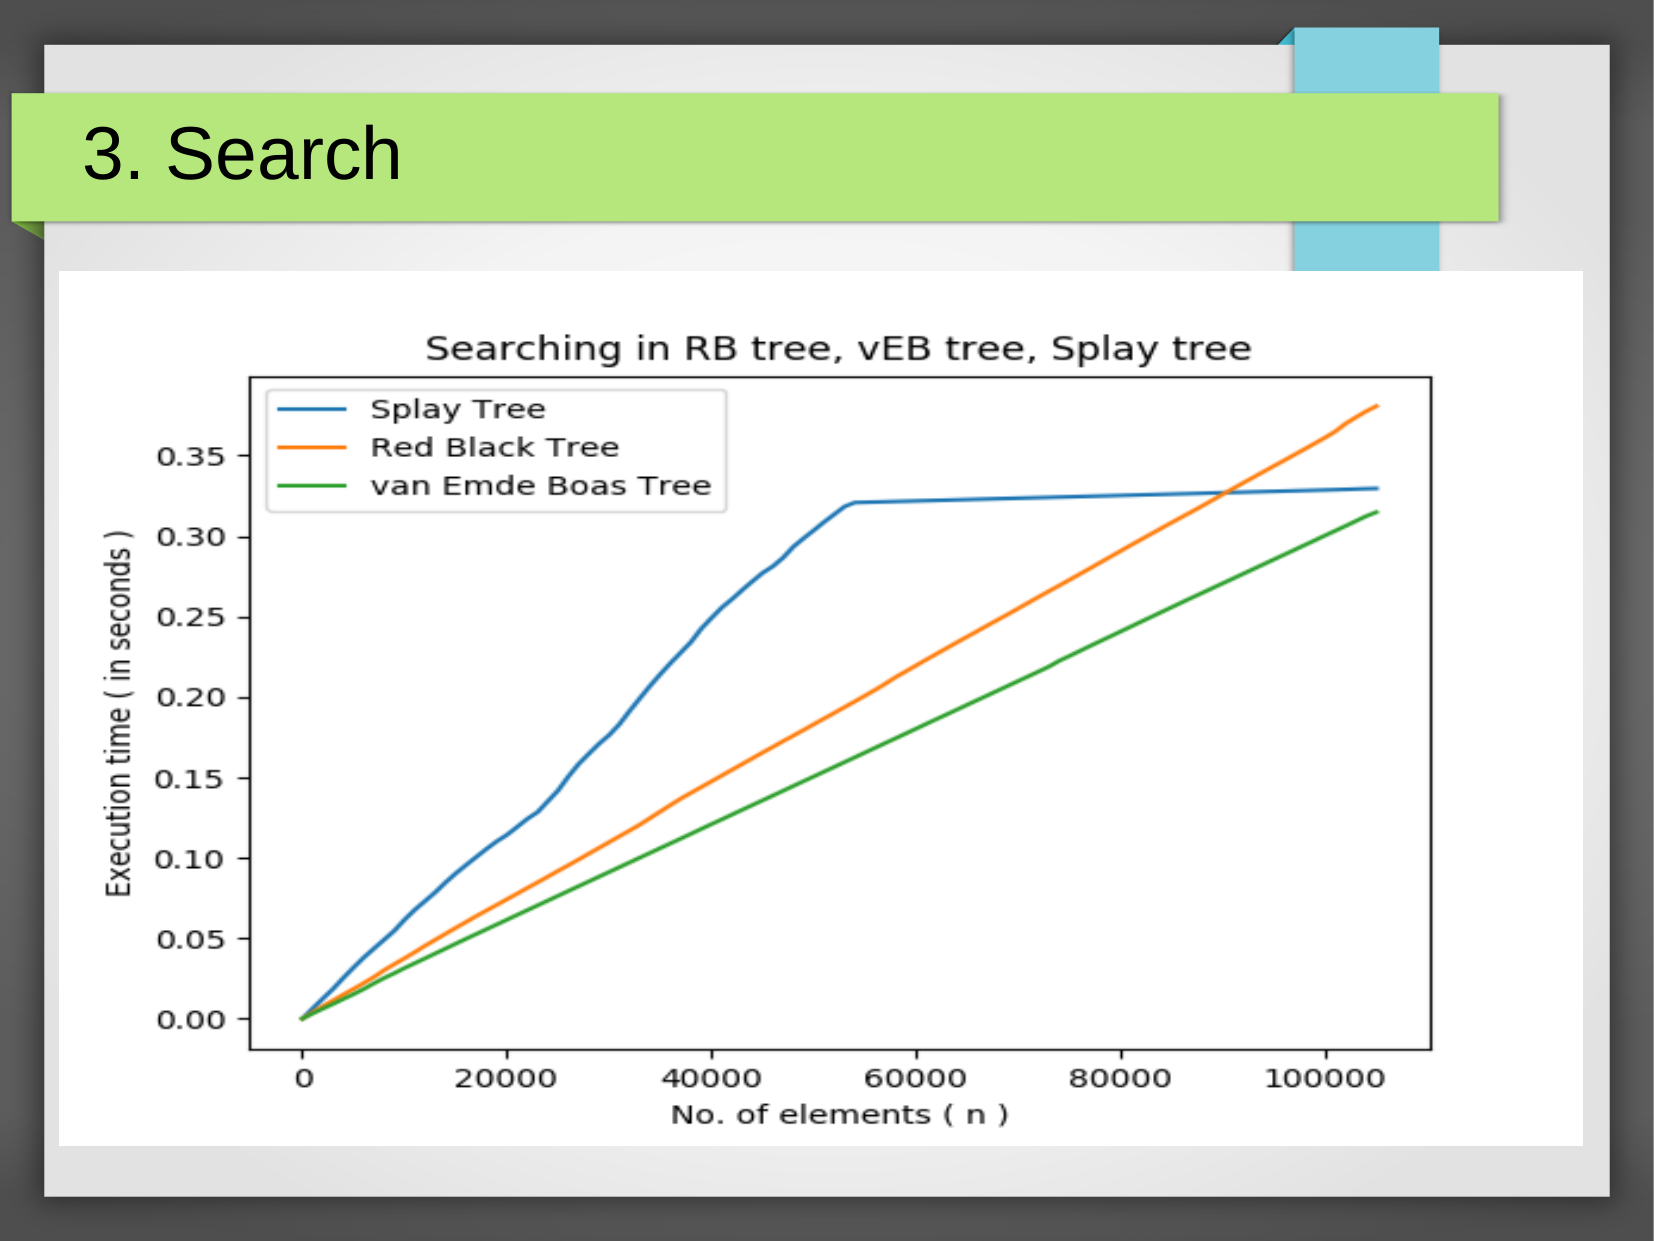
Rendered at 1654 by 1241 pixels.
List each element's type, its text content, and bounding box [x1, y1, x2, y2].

title 3. Search [82, 94, 1264, 213]
picture [0, 0, 1654, 1241]
